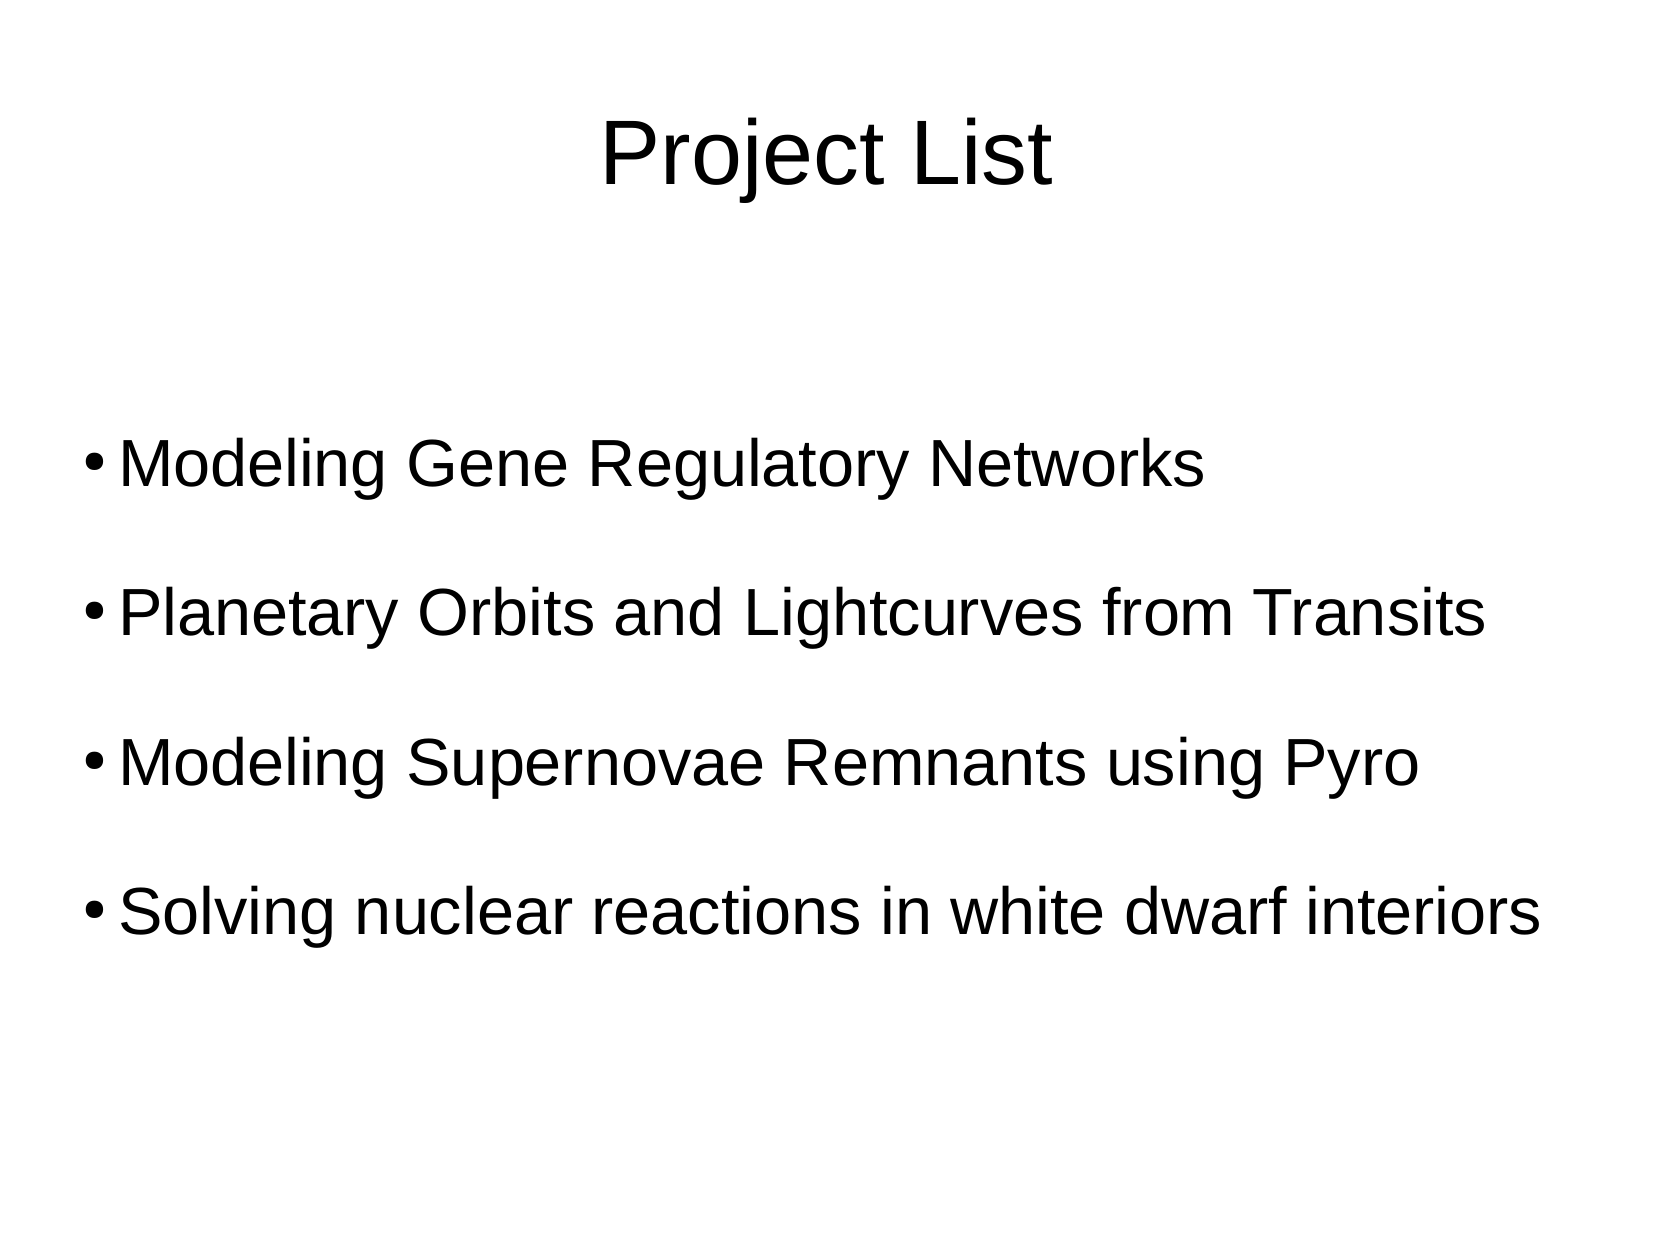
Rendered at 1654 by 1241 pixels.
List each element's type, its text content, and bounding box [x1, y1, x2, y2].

subtitle Modeling Gene Regulatory Networks Planetary Orbits and Lightcurves from Transits Modeling Supernovae Remnants using Pyro Solving nuclear reactions in white dwarf interiors [82, 290, 1571, 1010]
title Project List [82, 49, 1571, 257]
